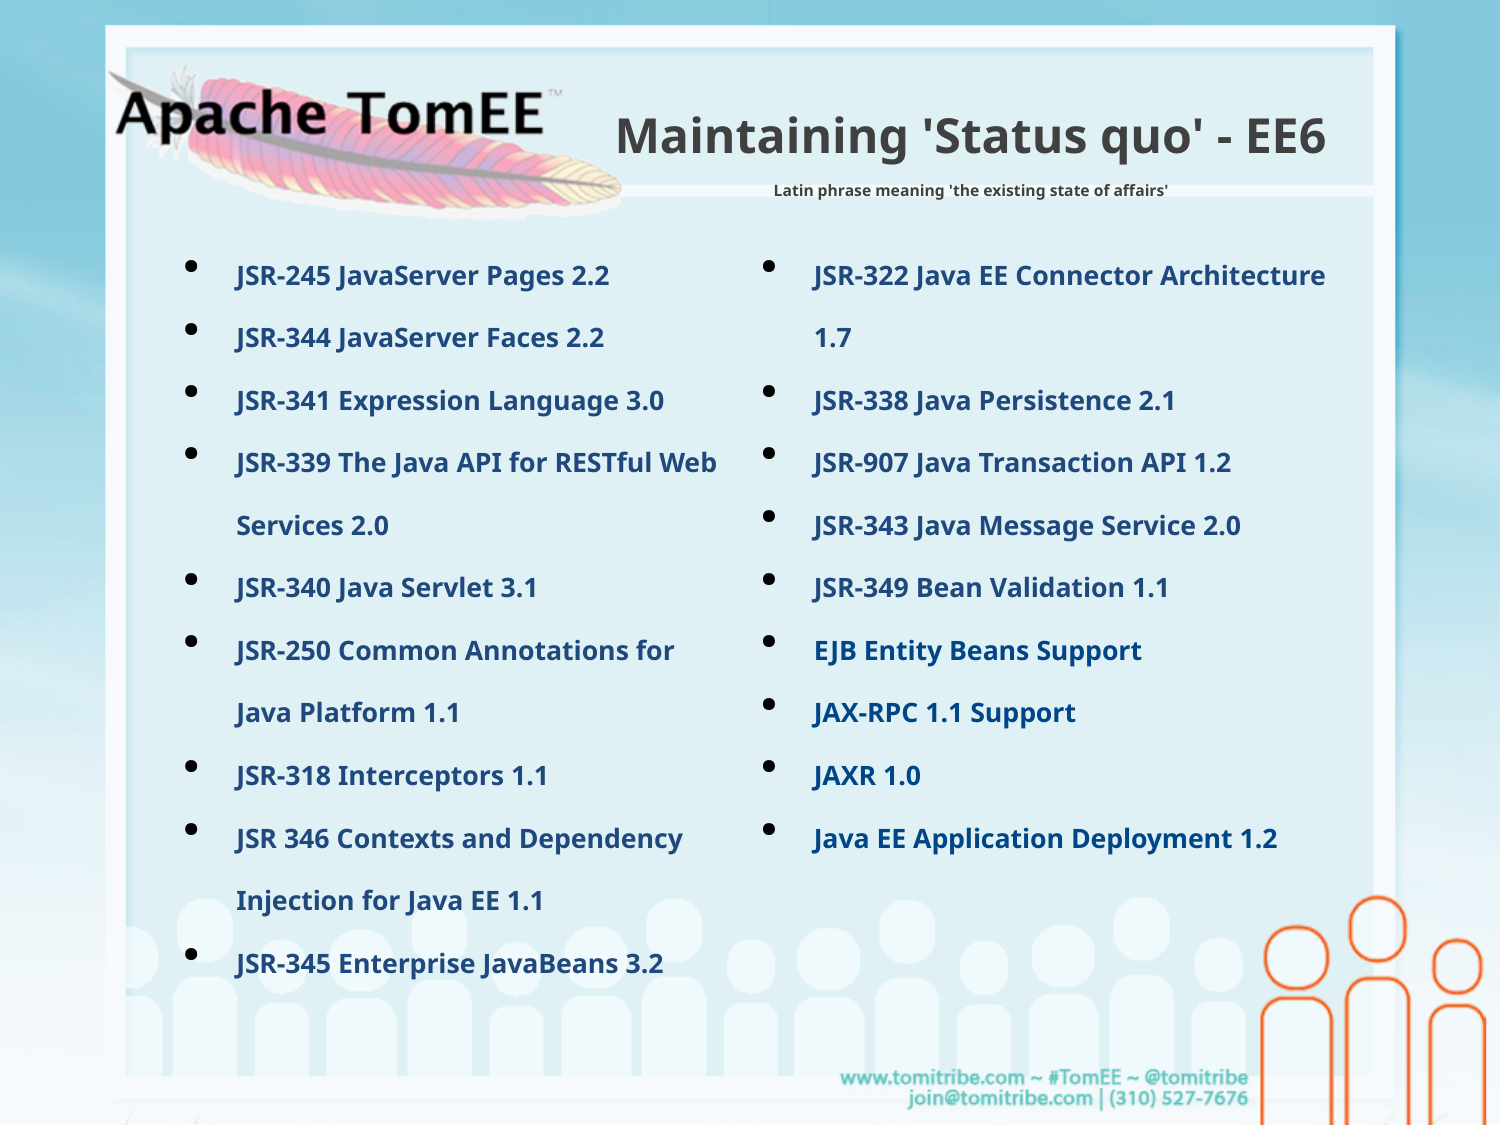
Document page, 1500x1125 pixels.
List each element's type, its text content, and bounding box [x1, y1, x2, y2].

title Maintaining 'Status quo' - EE6 Latin phrase meaning 'the existing state of affairs' [546, 59, 1396, 213]
list JSR-322 Java EE Connector Architecture 1.7 JSR-338 Java Persistence 2.1 JSR-907 Java Transaction API 1.2 JSR-343 Java Message Service 2.0 JSR-349 Bean Validation 1.1 EJB Entity Beans Support JAX-RPC 1.1 Support JAXR 1.0 Java EE Application Deployment 1.2 [743, 236, 1335, 945]
picture [0, 0, 1500, 1125]
list JSR-245 JavaServer Pages 2.2 JSR-344 JavaServer Faces 2.2 JSR-341 Expression Language 3.0 JSR-339 The Java API for RESTful Web Services 2.0 JSR-340 Java Servlet 3.1 JSR-250 Common Annotations for Java Platform 1.1 JSR-318 Interceptors 1.1 JSR 346 Contexts and Dependency Injection for Java EE 1.1 JSR-345 Enterprise JavaBeans 3.2 [165, 236, 734, 1017]
